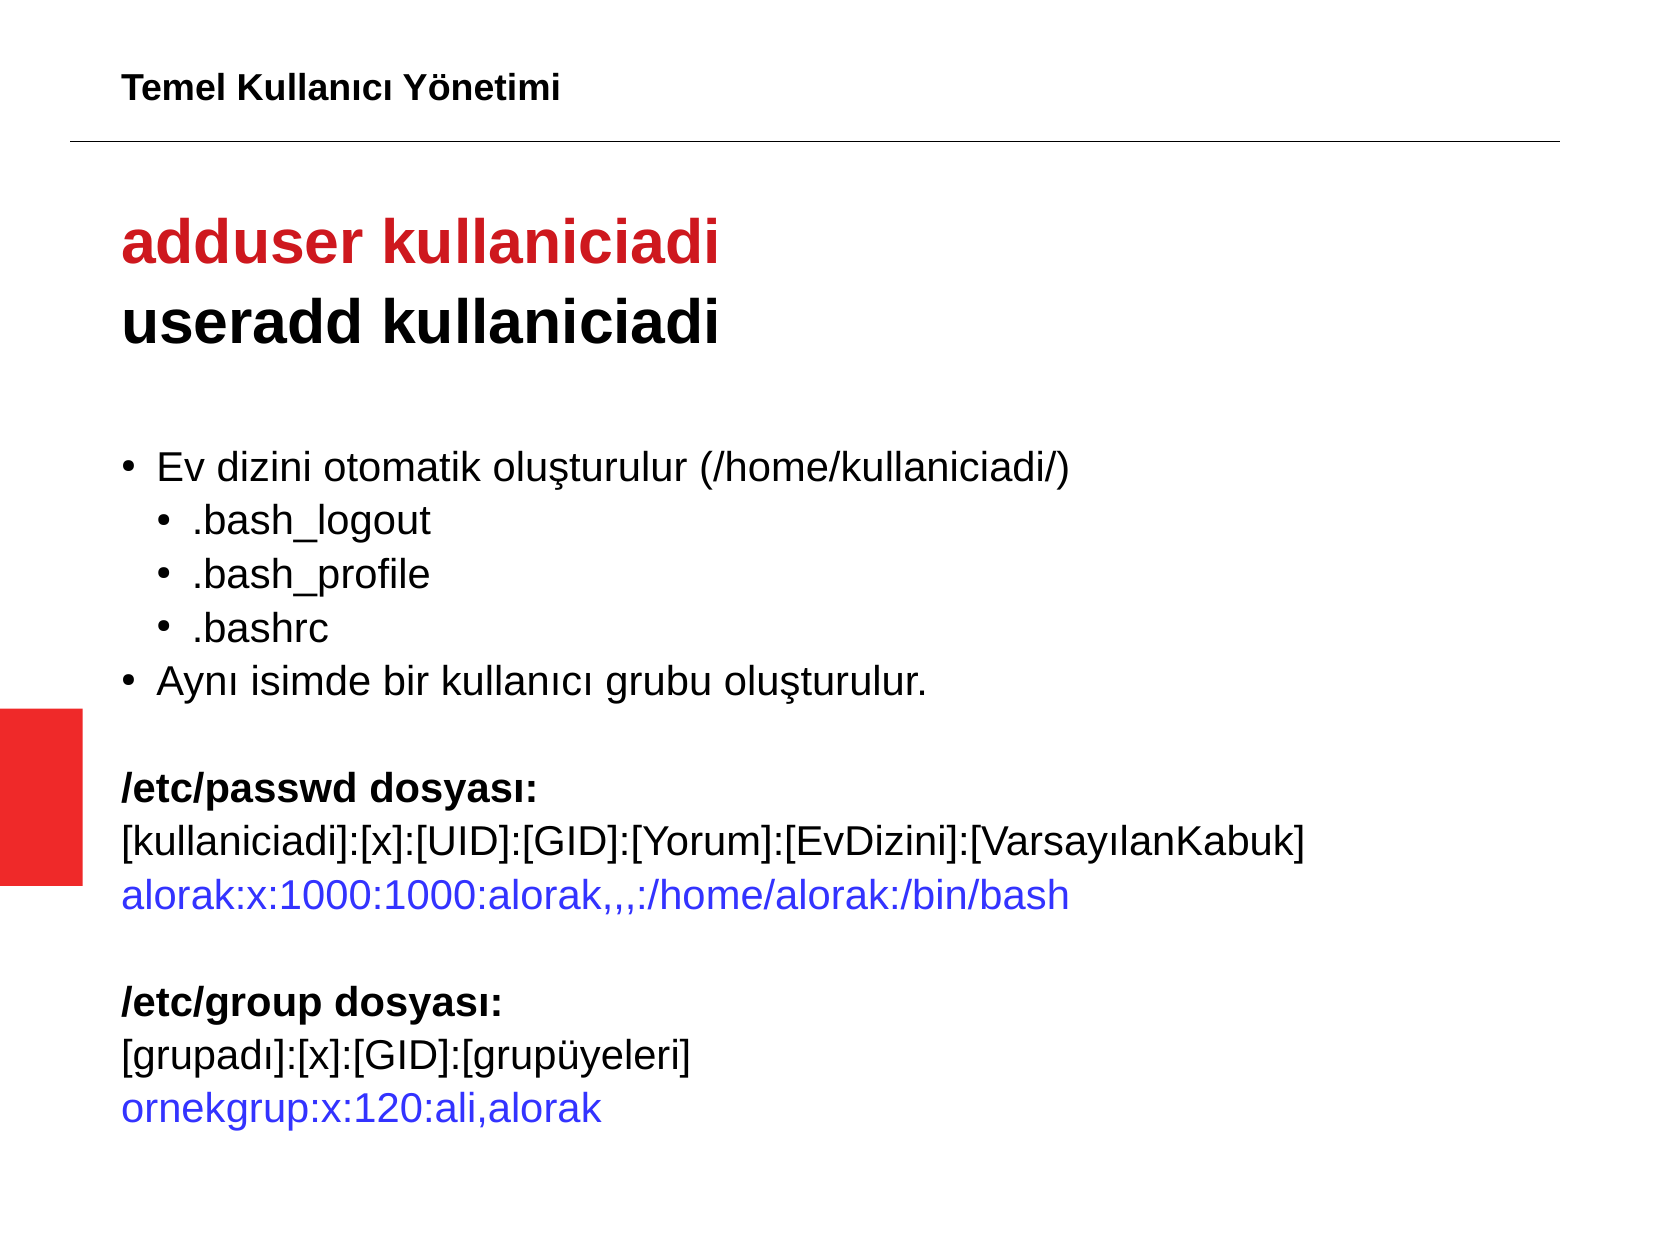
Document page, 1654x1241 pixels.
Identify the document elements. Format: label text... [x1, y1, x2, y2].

text_box Temel Kullanıcı Yönetimi [106, 59, 1536, 116]
text_box adduser kullaniciadi useradd kullaniciadi Ev dizini otomatik oluşturulur (/home/kullaniciadi/) .bash_logout .bash_profile .bashrc Aynı isimde bir kullanıcı grubu oluşturulur. /etc/passwd dosyası: [kullaniciadi]:[x]:[UID]:[GID]:[Yorum]:[EvDizini]:[VarsayılanKabuk] alorak:x:1000:1000:alorak,,,:/home/alorak:/bin/bash /etc/group dosyası: [grupadı]:[x]:[GID]:[grupüyeleri] ornekgrup:x:120:ali,alorak [106, 188, 1548, 1140]
